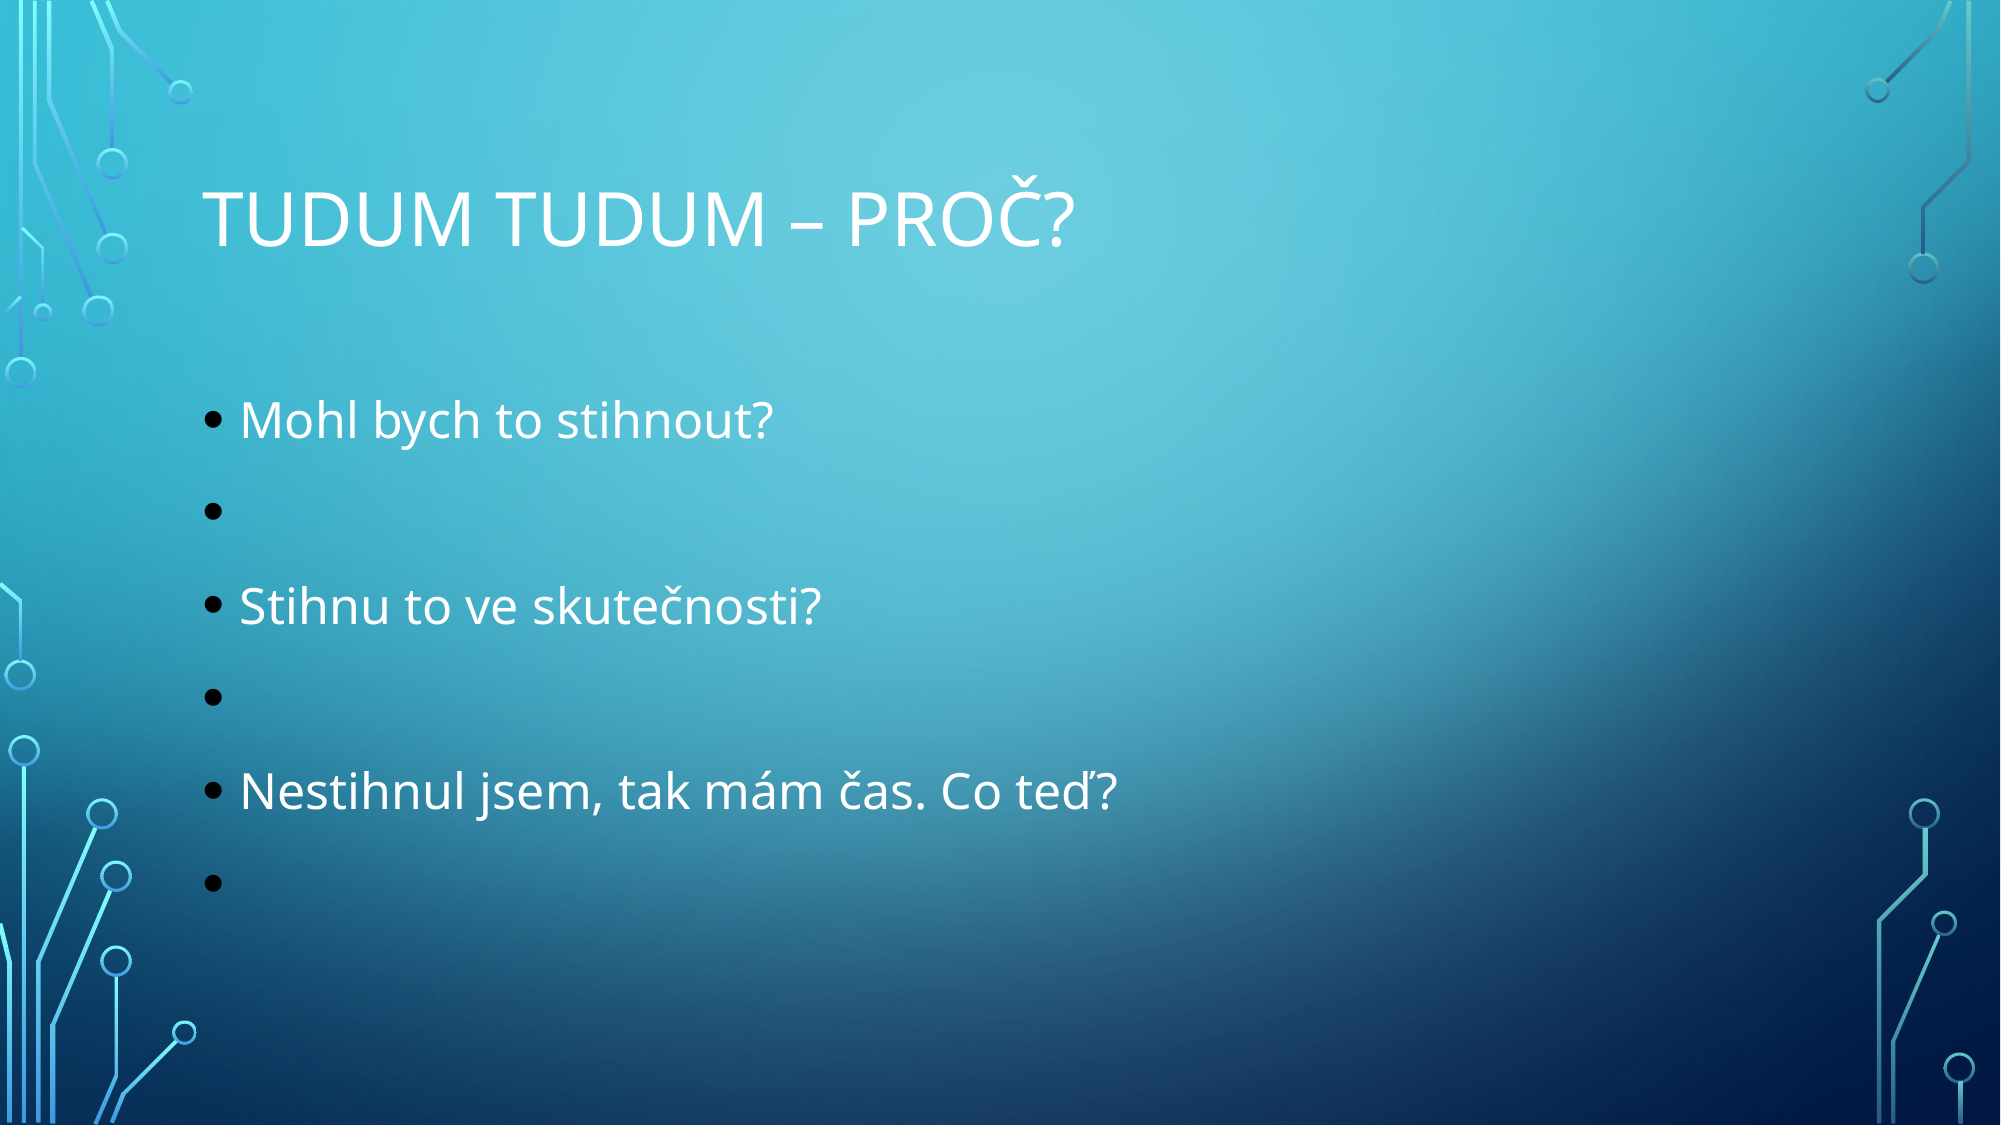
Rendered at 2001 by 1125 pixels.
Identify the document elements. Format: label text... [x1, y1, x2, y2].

title Tudum tudum – proč? [187, 101, 1813, 344]
list Mohl bych to stihnout? Stihnu to ve skutečnosti? Nestihnul jsem, tak mám čas. Co teď? [187, 369, 1813, 951]
